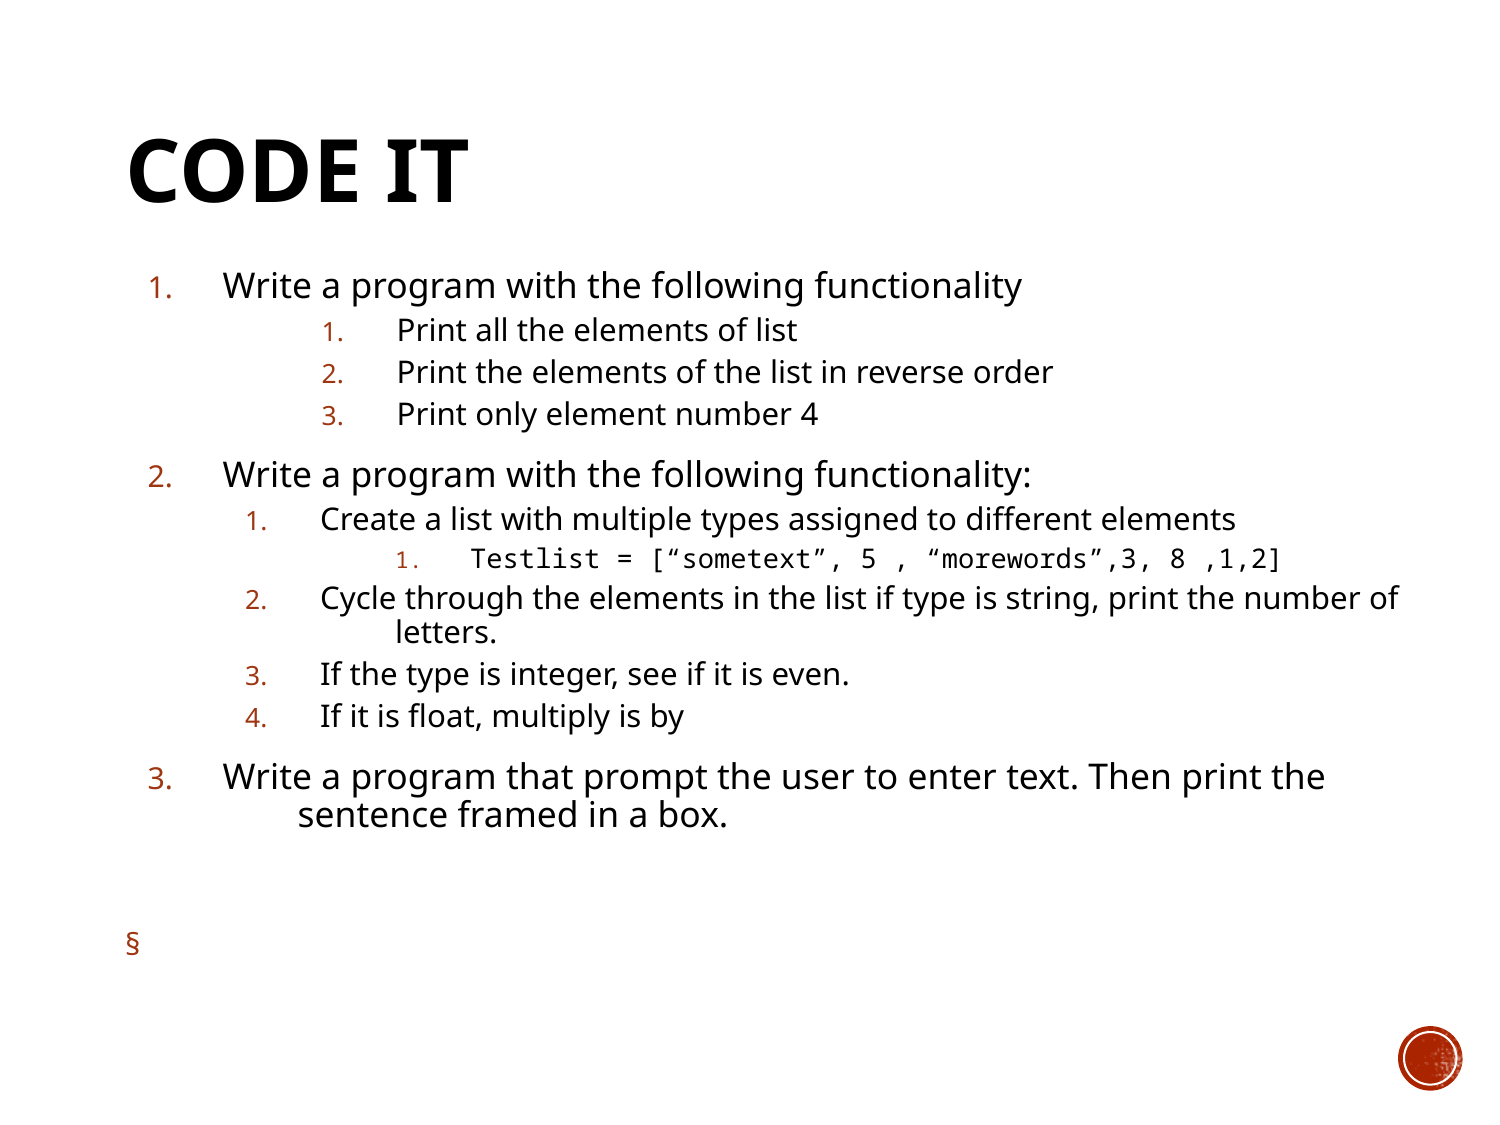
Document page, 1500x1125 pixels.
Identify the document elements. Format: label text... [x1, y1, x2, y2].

list Write a program with the following functionality Print all the elements of list Print the elements of the list in reverse order Print only element number 4 Write a program with the following functionality: Create a list with multiple types assigned to different elements Testlist = [“sometext”, 5 , “morewords”,3, 8 ,1,2] Cycle through the elements in the list if type is string, print the number of letters. If the type is integer, see if it is even. If it is float, multiply is by Write a program that prompt the user to enter text. Then print the sentence framed in a box. [110, 260, 1471, 961]
title CODE IT [110, 114, 1263, 234]
